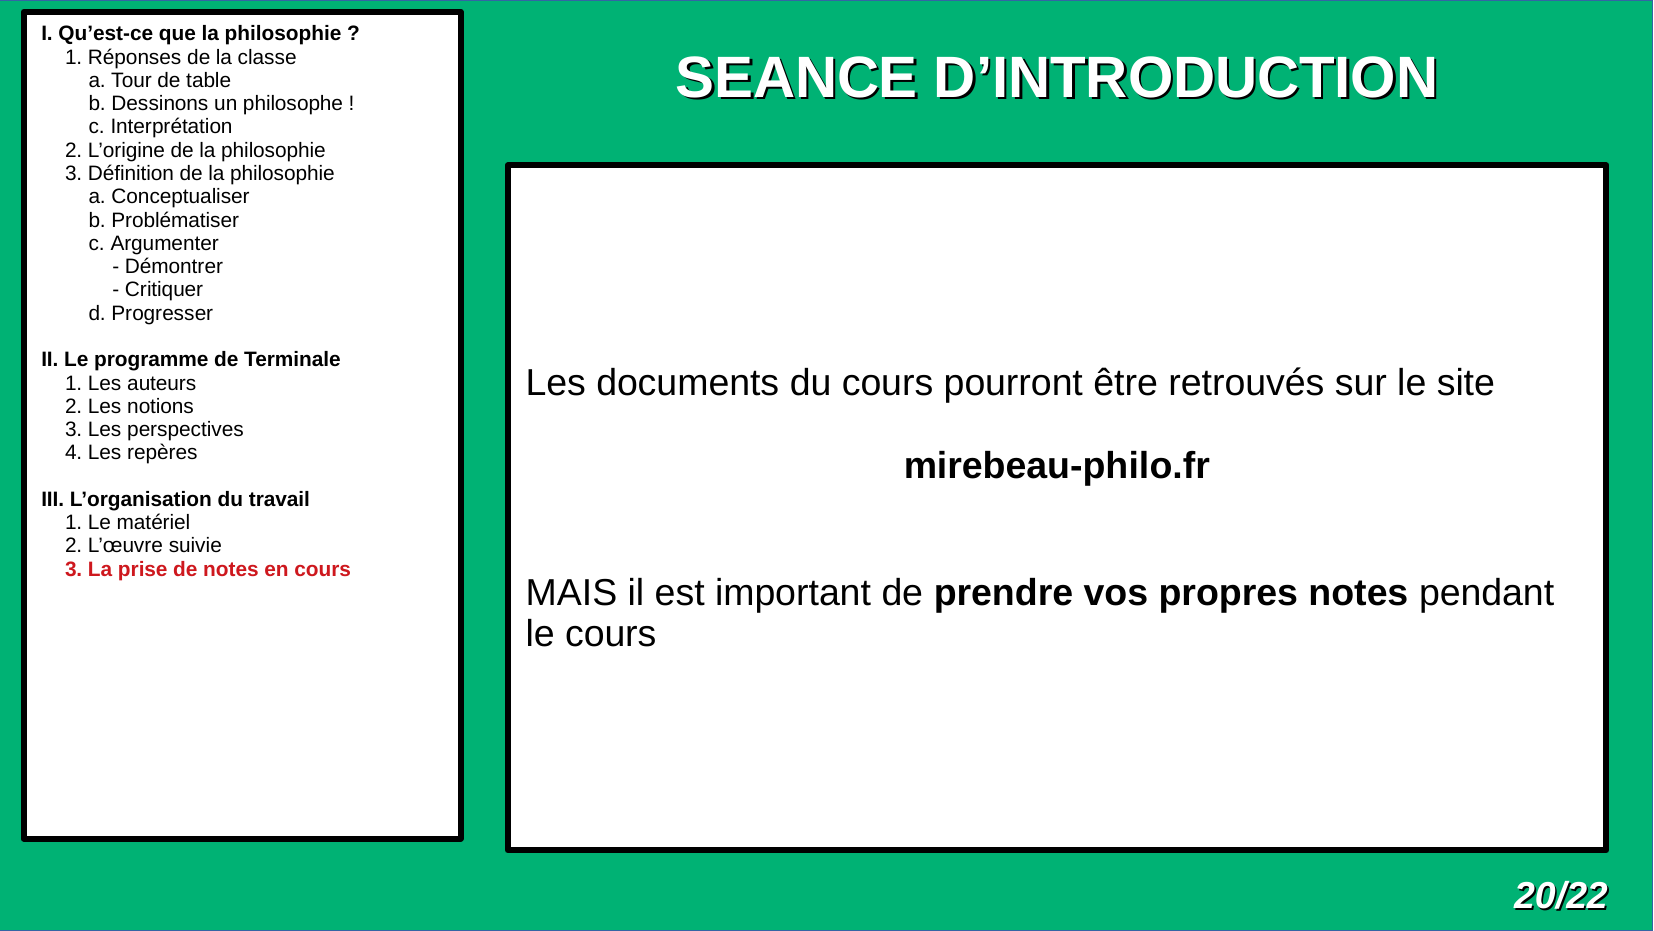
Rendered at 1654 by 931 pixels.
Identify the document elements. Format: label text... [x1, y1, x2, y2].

text_box <numéro>/22 [1464, 867, 1623, 931]
text_box SEANCE D’INTRODUCTION [507, 0, 1607, 154]
text_box Les documents du cours pourront être retrouvés sur le site mirebeau-philo.fr MAIS il est important de prendre vos propres notes pendant le cours [507, 165, 1607, 851]
text_box [0, 0, 1653, 931]
text_box I. Qu’est-ce que la philosophie ? 1. Réponses de la classe a. Tour de table b. Dessinons un philosophe ! c. Interprétation 2. L’origine de la philosophie 3. Définition de la philosophie a. Conceptualiser b. Problématiser c. Argumenter - Démontrer - Critiquer d. Progresser II. Le programme de Terminale 1. Les auteurs 2. Les notions 3. Les perspectives 4. Les repères III. L’organisation du travail 1. Le matériel 2. L’œuvre suivie 3. La prise de notes en cours [23, 11, 461, 839]
